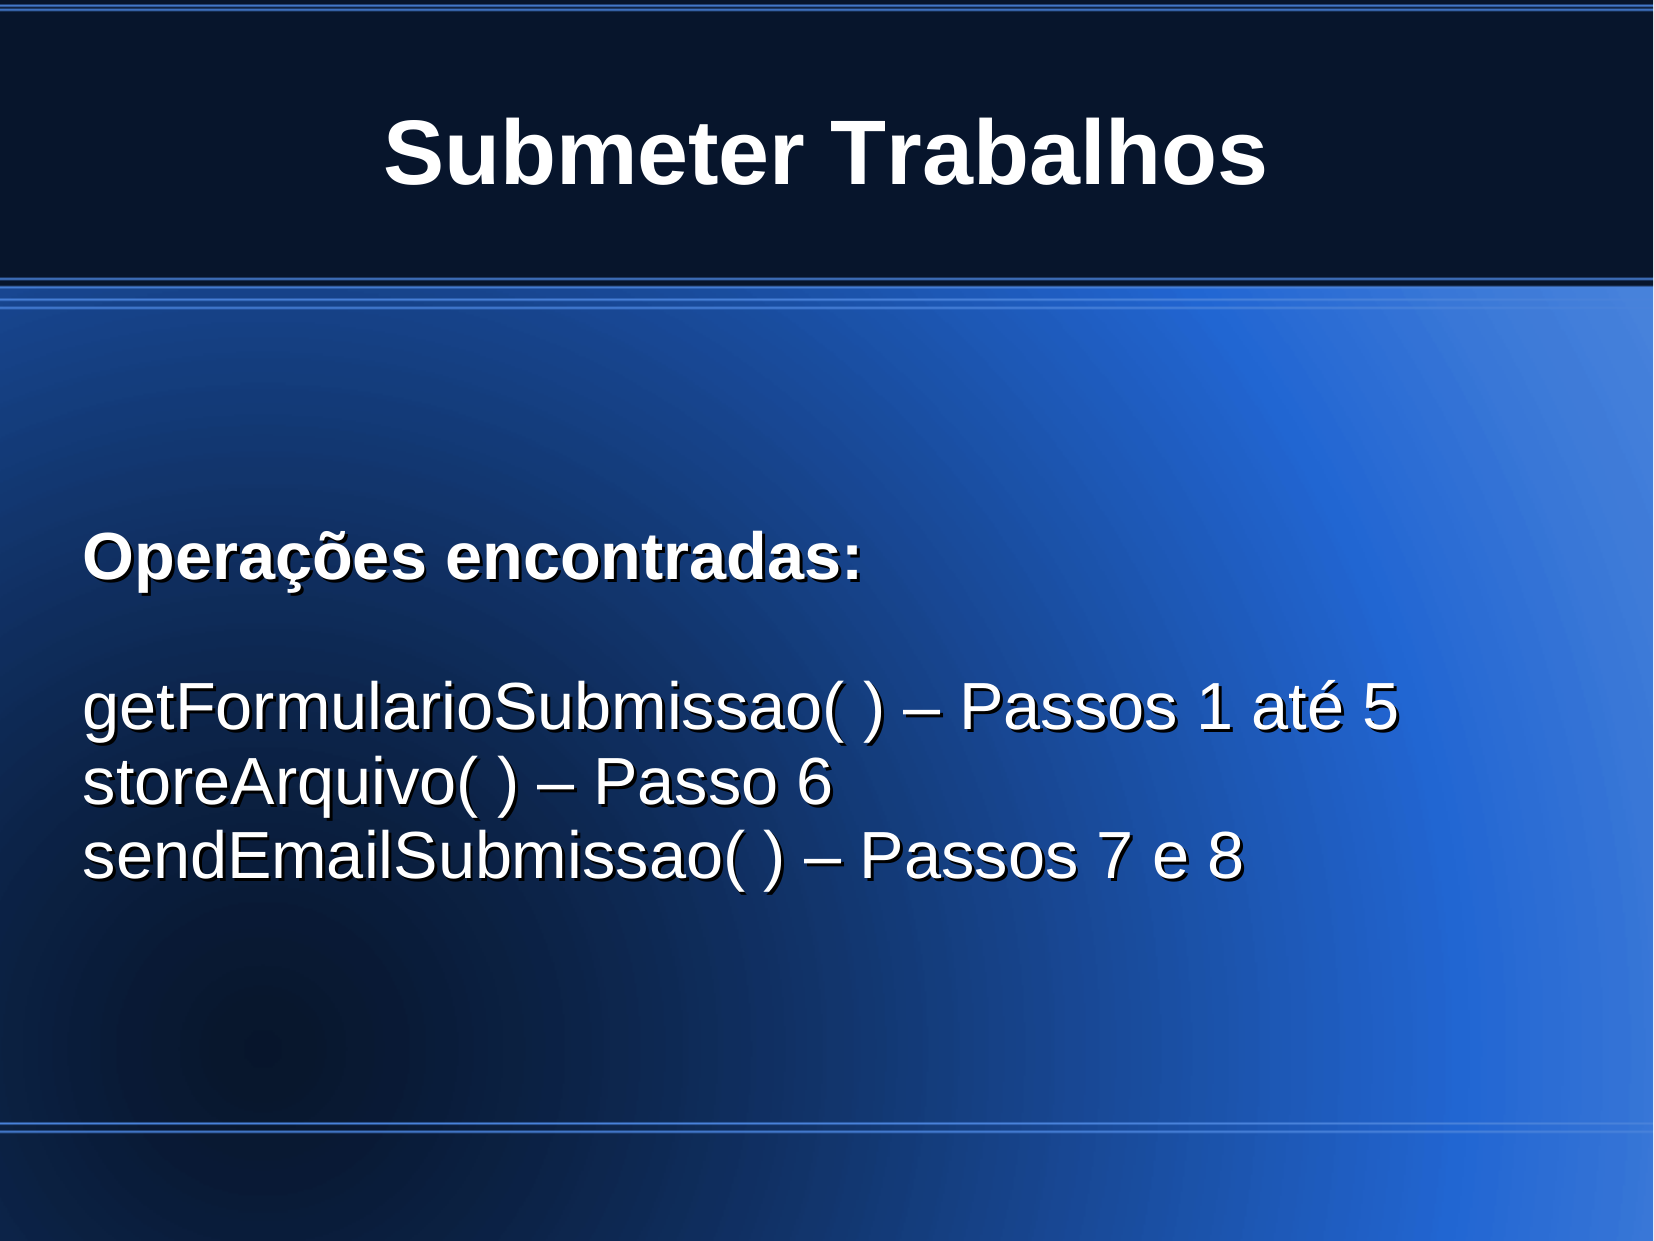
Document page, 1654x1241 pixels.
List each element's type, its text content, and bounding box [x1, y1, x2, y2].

subtitle Operações encontradas: getFormularioSubmissao( ) – Passos 1 até 5 storeArquivo( ) – Passo 6 sendEmailSubmissao( ) – Passos 7 e 8 [82, 355, 1571, 1058]
title Submeter Trabalhos [82, 49, 1571, 257]
picture [0, 0, 1654, 1241]
